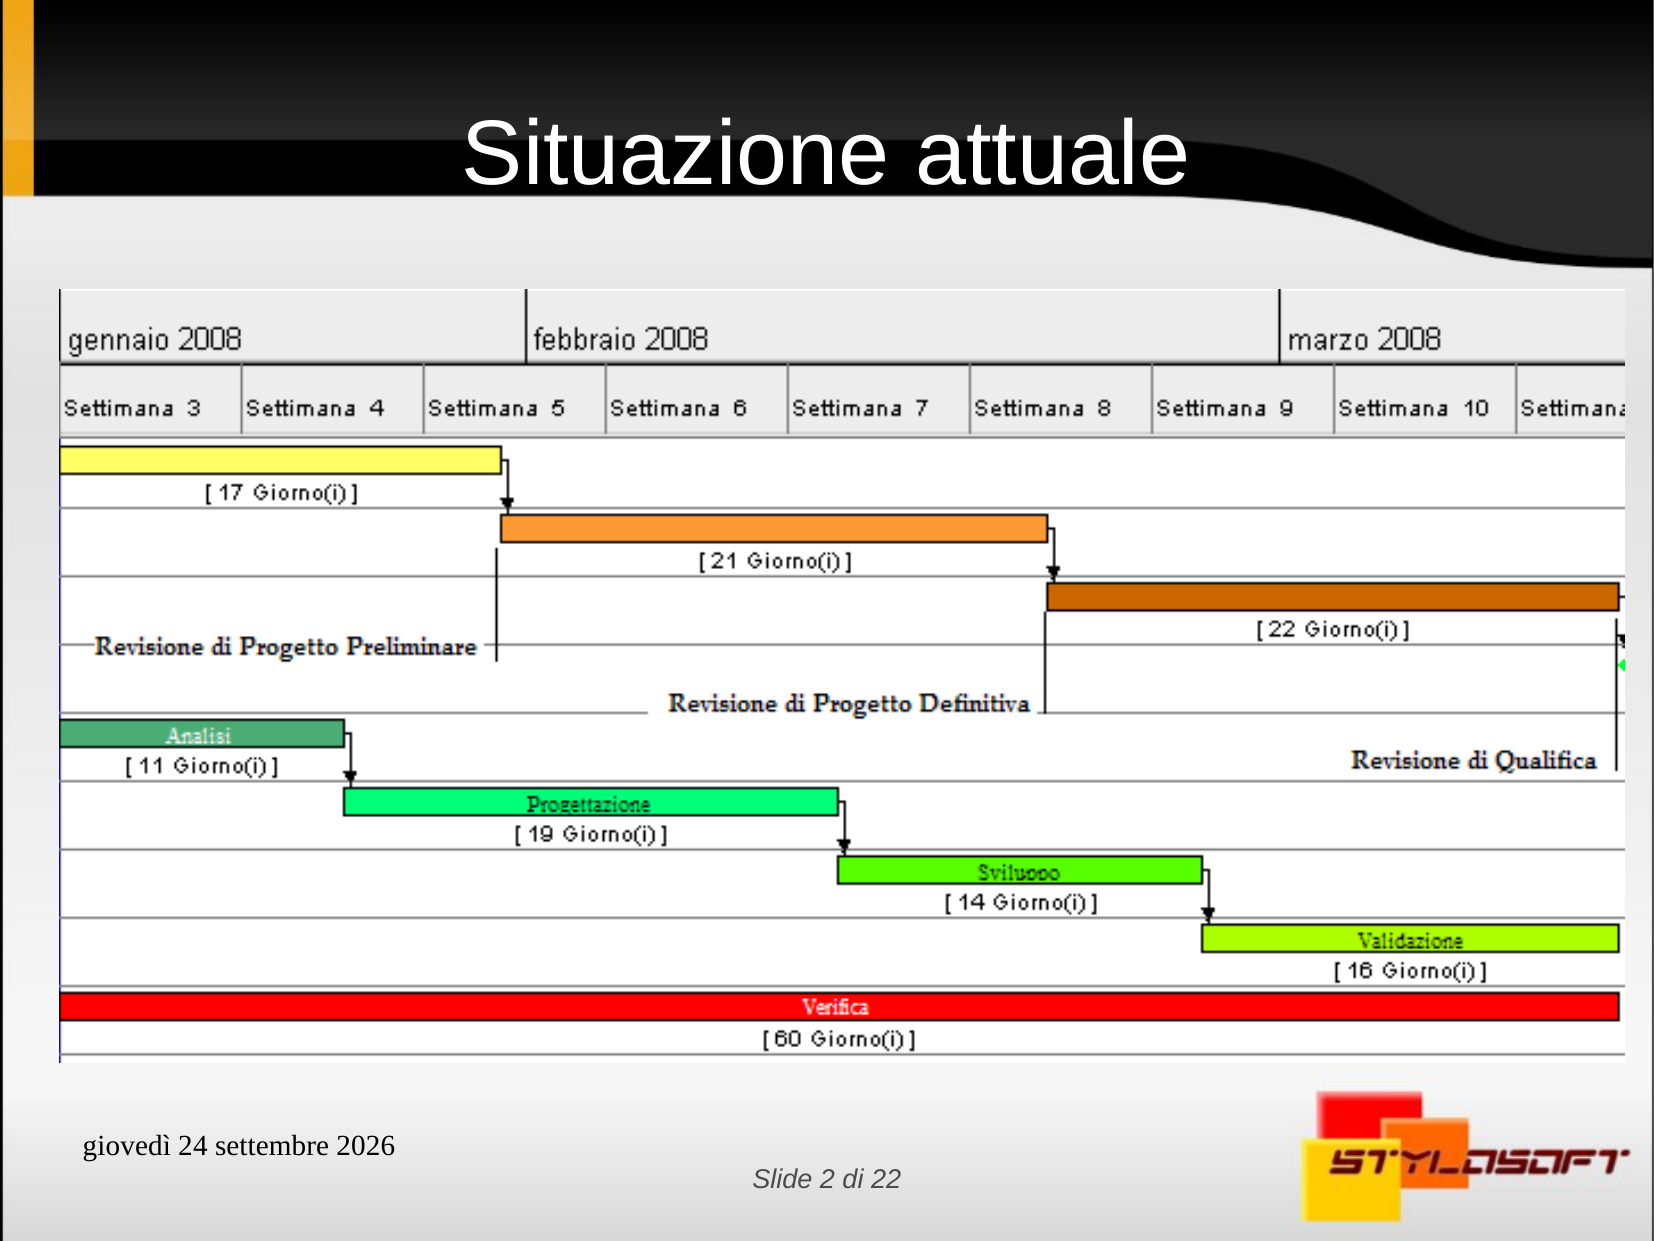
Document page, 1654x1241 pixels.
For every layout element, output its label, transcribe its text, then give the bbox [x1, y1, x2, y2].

picture [0, 0, 1654, 1156]
text_box Slide <numero> di 22 [0, 1156, 1654, 1241]
title Situazione attuale [82, 49, 1571, 257]
